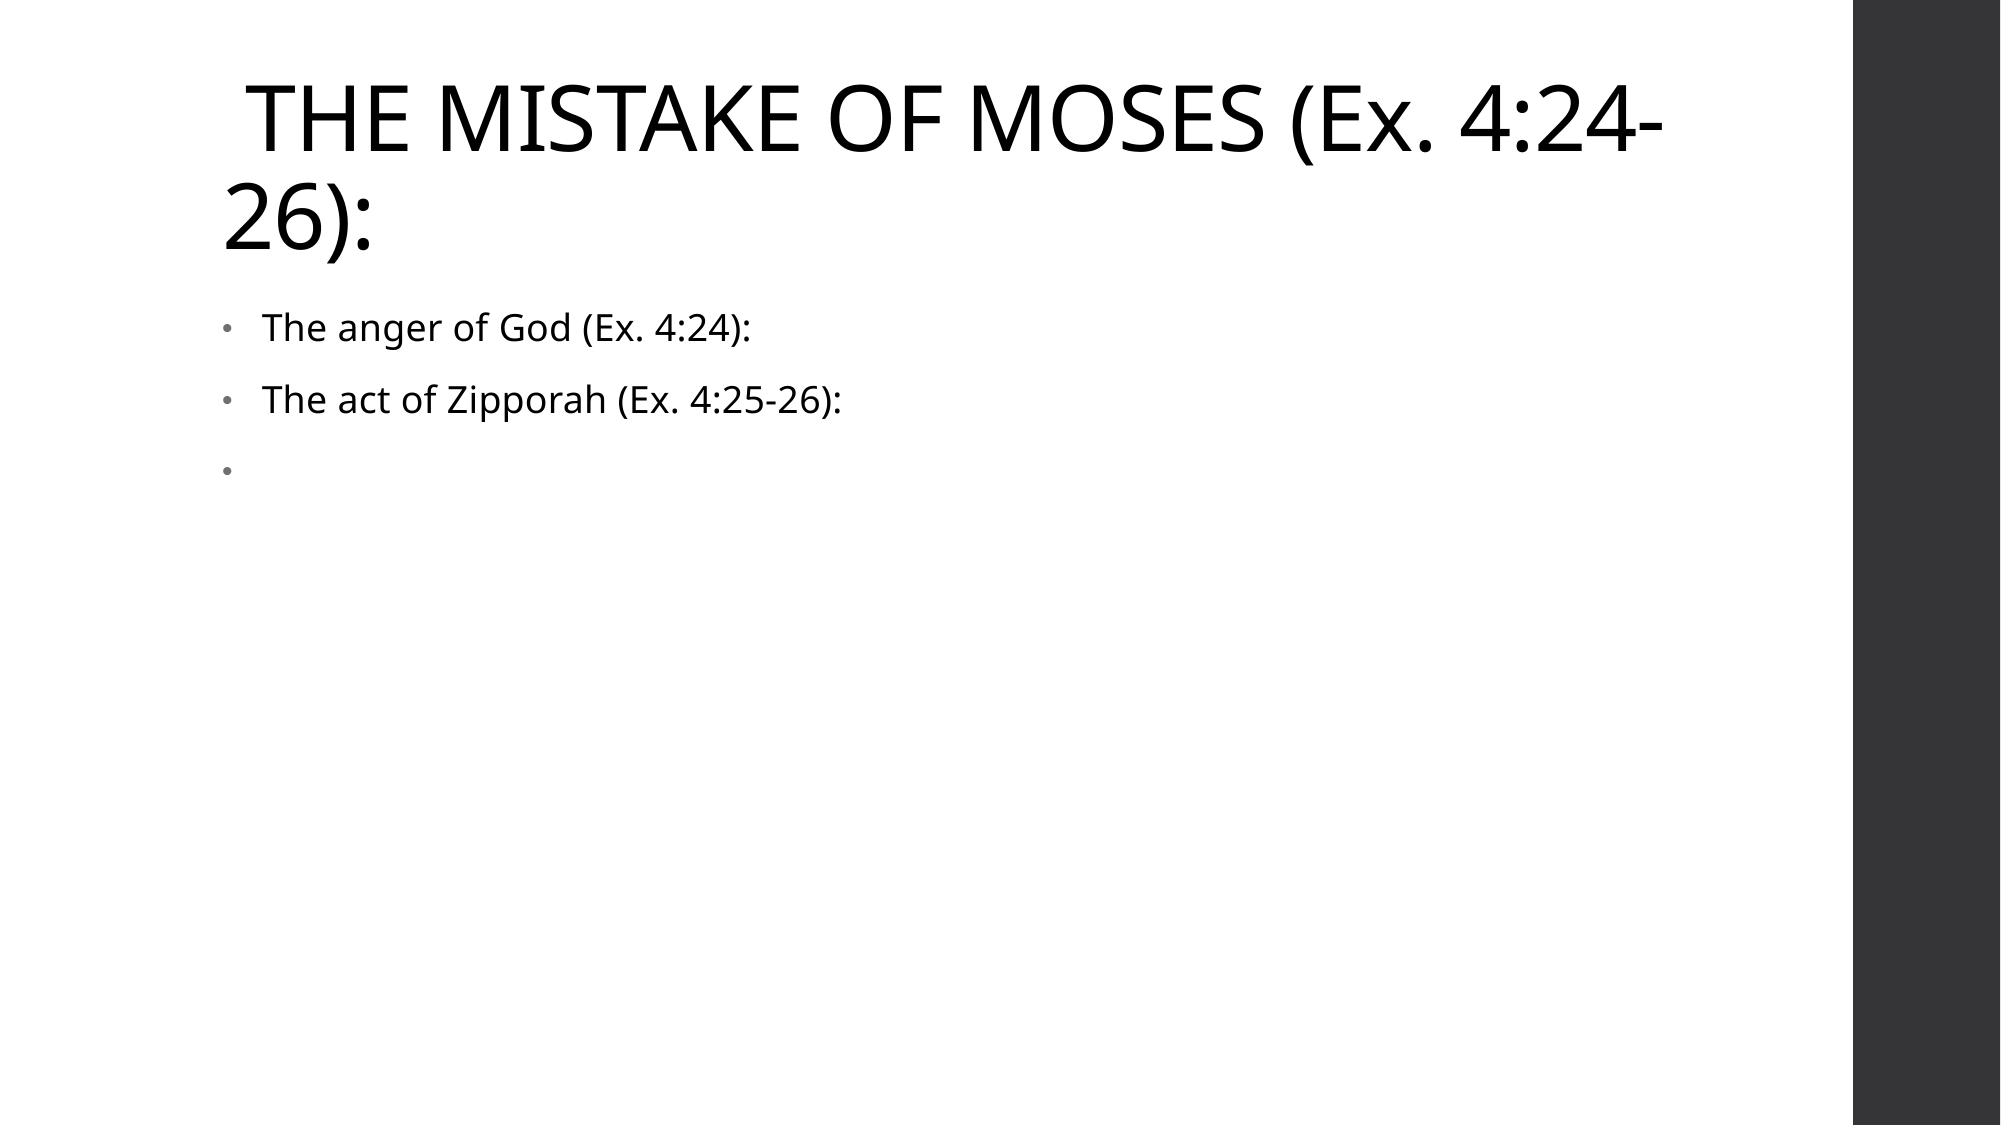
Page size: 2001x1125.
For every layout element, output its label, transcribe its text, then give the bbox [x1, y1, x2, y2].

title THE MISTAKE OF MOSES (Ex. 4:24-26): [206, 60, 1797, 278]
list The anger of God (Ex. 4:24): The act of Zipporah (Ex. 4:25-26): [206, 299, 1617, 1014]
